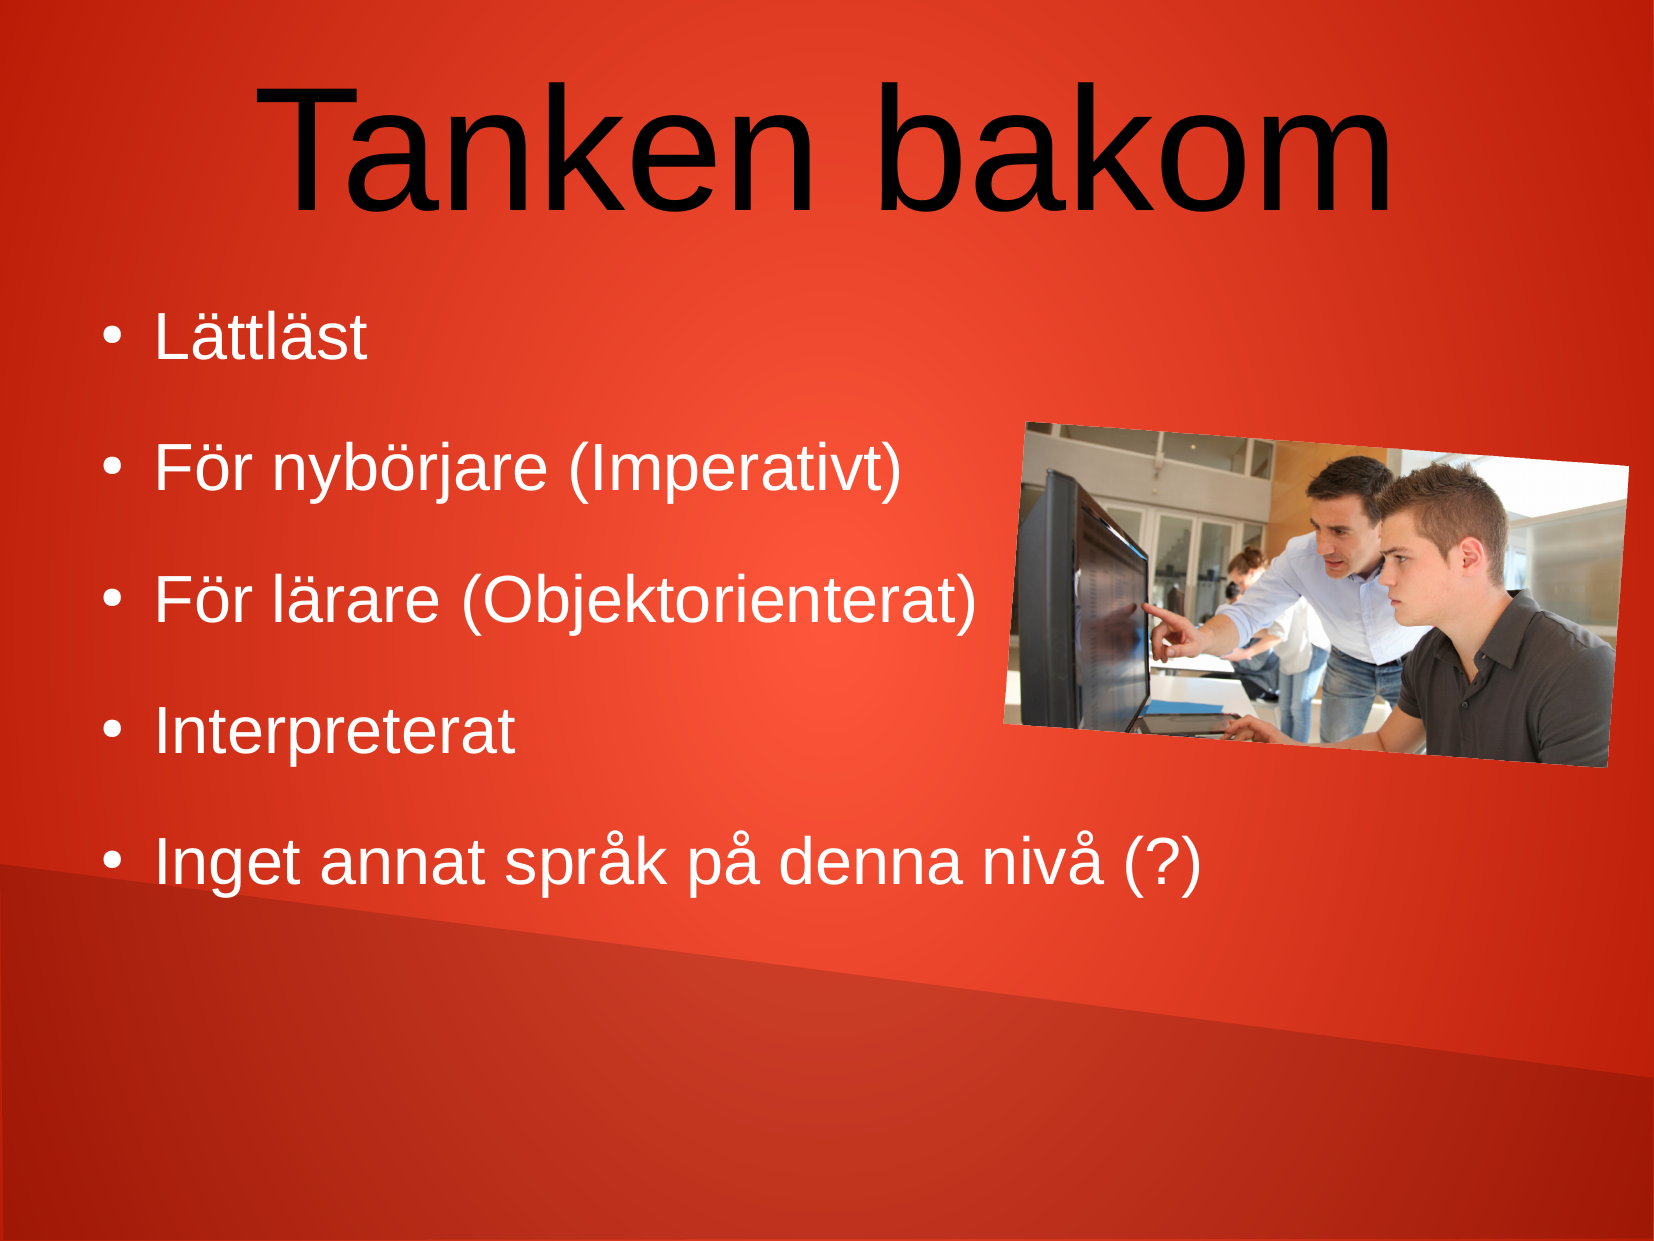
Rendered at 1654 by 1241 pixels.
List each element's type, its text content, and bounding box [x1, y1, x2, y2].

title Tanken bakom [82, 47, 1571, 252]
list Lättläst För nybörjare (Imperativt) För lärare (Objektorienterat) Interpreterat Inget annat språk på denna nivå (?) [82, 299, 1571, 1019]
picture [1003, 421, 1629, 768]
